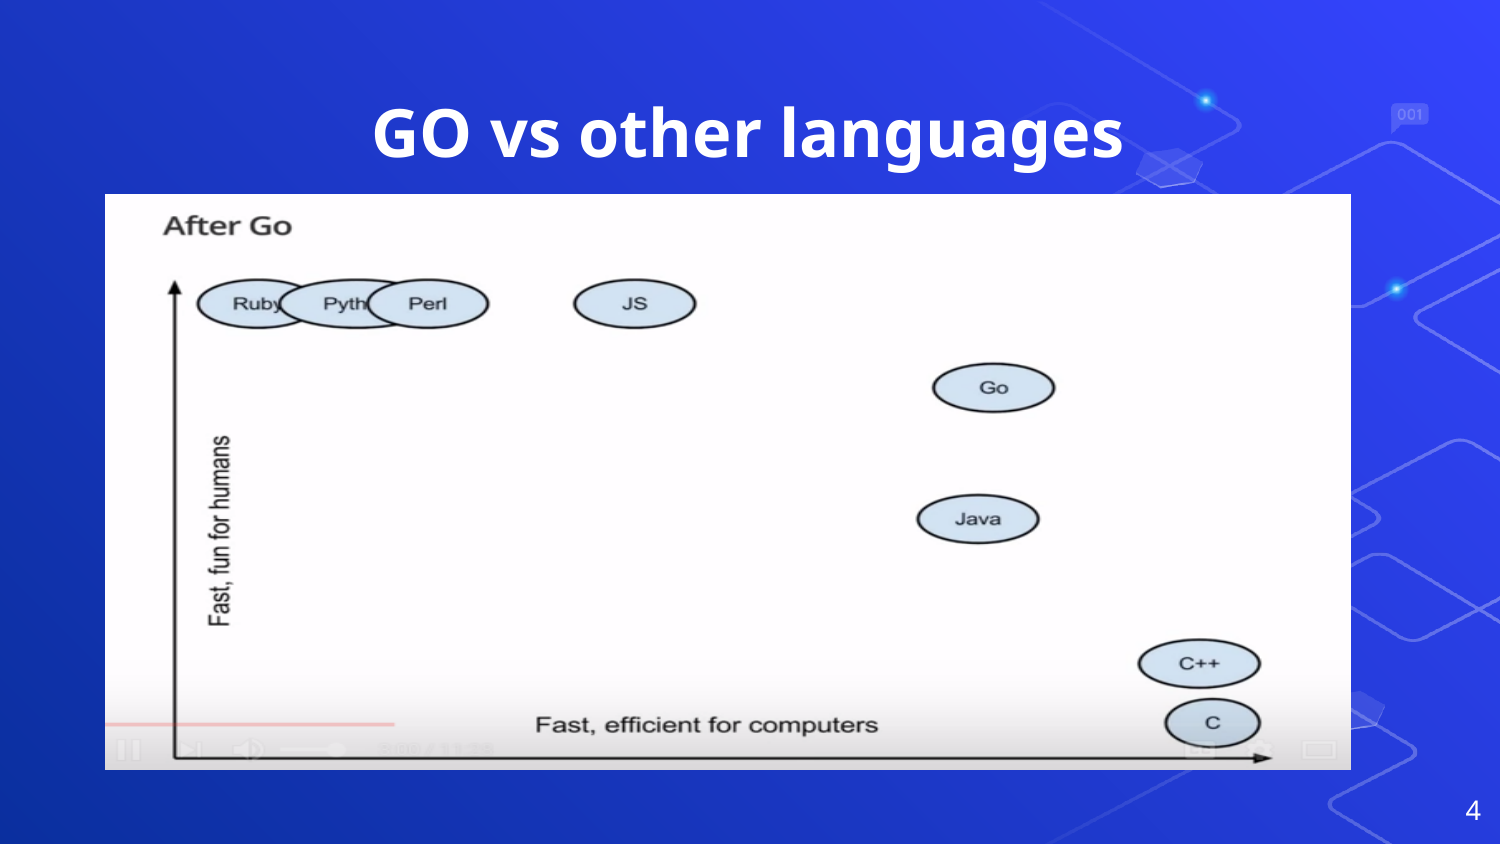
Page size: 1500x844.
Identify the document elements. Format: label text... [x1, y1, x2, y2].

title GO vs other languages [255, 30, 1242, 171]
picture [0, 0, 1500, 844]
slide_number 4 [1391, 779, 1482, 844]
